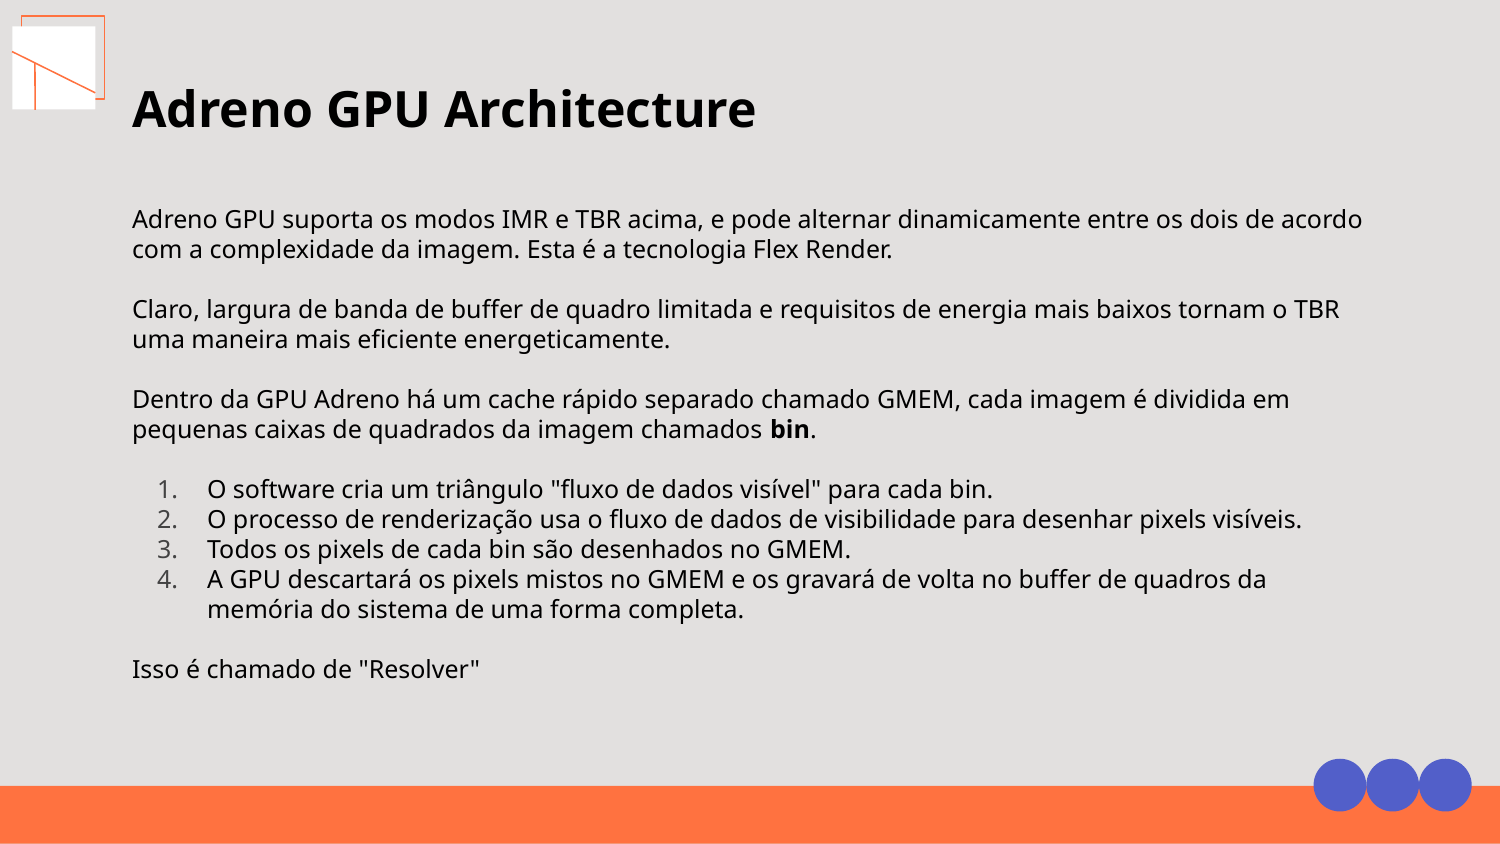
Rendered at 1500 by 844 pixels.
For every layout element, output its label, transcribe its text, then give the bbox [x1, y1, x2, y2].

title Adreno GPU Architecture [117, 62, 1383, 157]
list Adreno GPU suporta os modos IMR e TBR acima, e pode alternar dinamicamente entre os dois de acordo com a complexidade da imagem. Esta é a tecnologia Flex Render. Claro, largura de banda de buffer de quadro limitada e requisitos de energia mais baixos tornam o TBR uma maneira mais eficiente energeticamente. Dentro da GPU Adreno há um cache rápido separado chamado GMEM, cada imagem é dividida em pequenas caixas de quadrados da imagem chamados bin. O software cria um triângulo "fluxo de dados visível" para cada bin. O processo de renderização usa o fluxo de dados de visibilidade para desenhar pixels visíveis. Todos os pixels de cada bin são desenhados no GMEM. A GPU descartará os pixels mistos no GMEM e os gravará de volta no buffer de quadros da memória do sistema de uma forma completa. Isso é chamado de "Resolver" [117, 189, 1383, 750]
